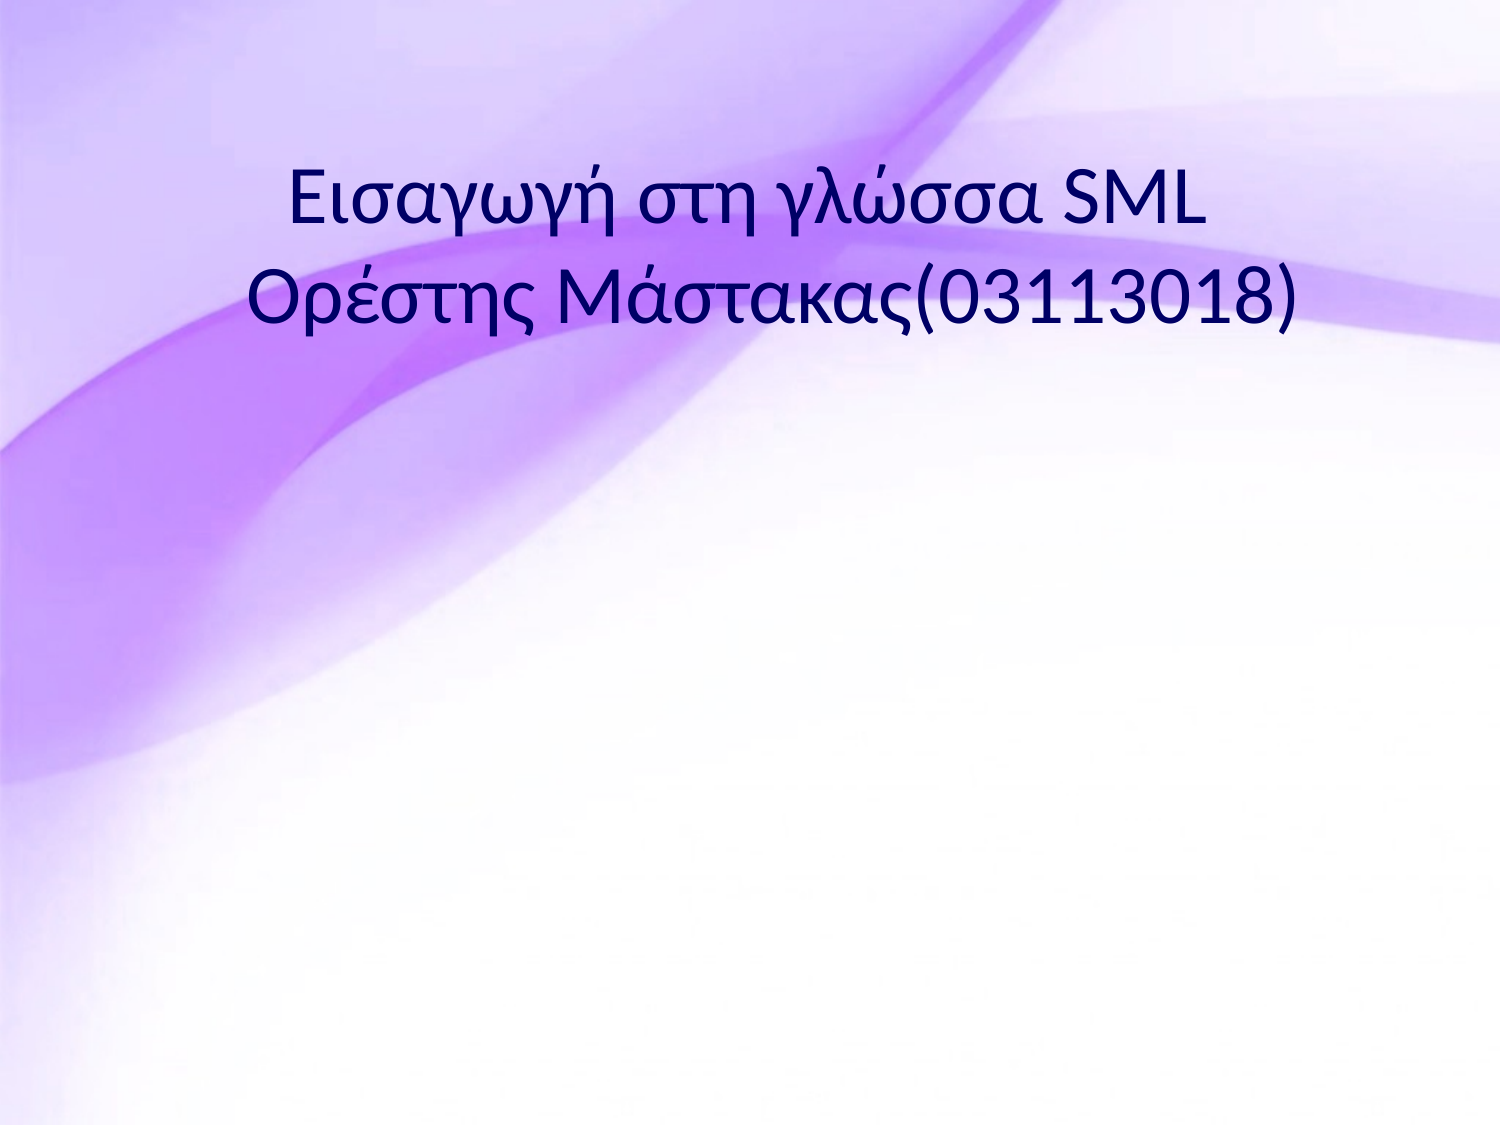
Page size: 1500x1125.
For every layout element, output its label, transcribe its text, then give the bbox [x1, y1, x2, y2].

text_box Εισαγωγή στη γλώσσα SML Ορέστης Μάστακας(03113018) [137, 87, 1388, 643]
picture [0, 0, 1500, 1125]
